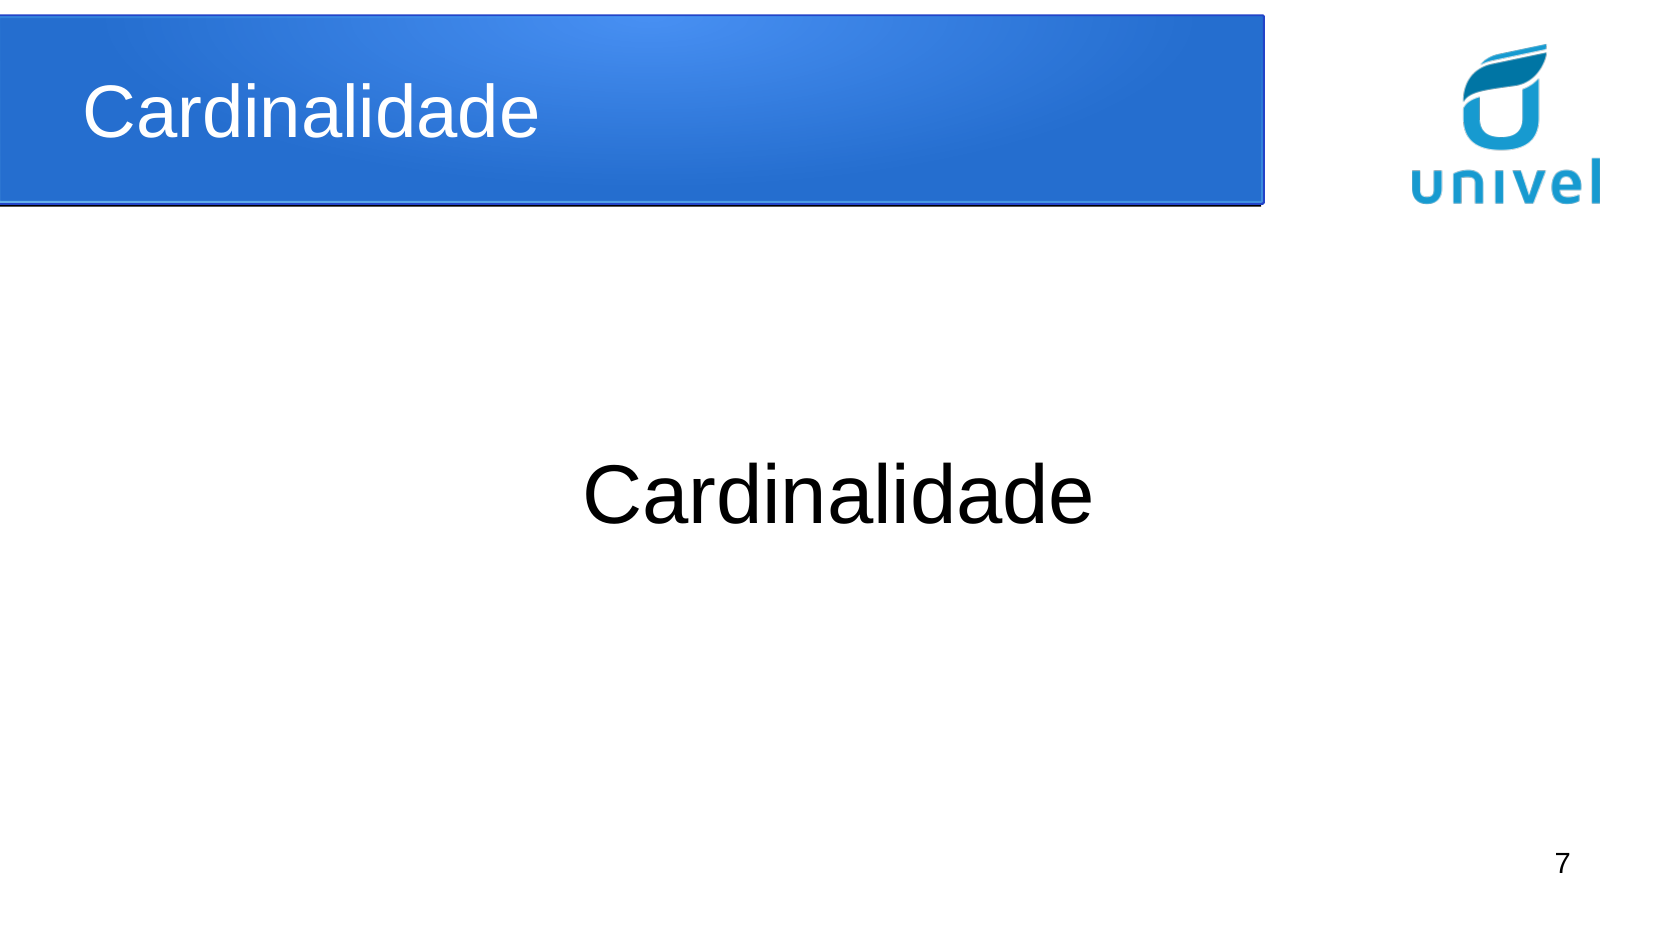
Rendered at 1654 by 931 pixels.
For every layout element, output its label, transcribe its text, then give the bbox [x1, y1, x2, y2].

list Cardinalidade [59, 448, 1548, 626]
title Cardinalidade [82, 35, 1235, 189]
picture [1405, 23, 1607, 225]
